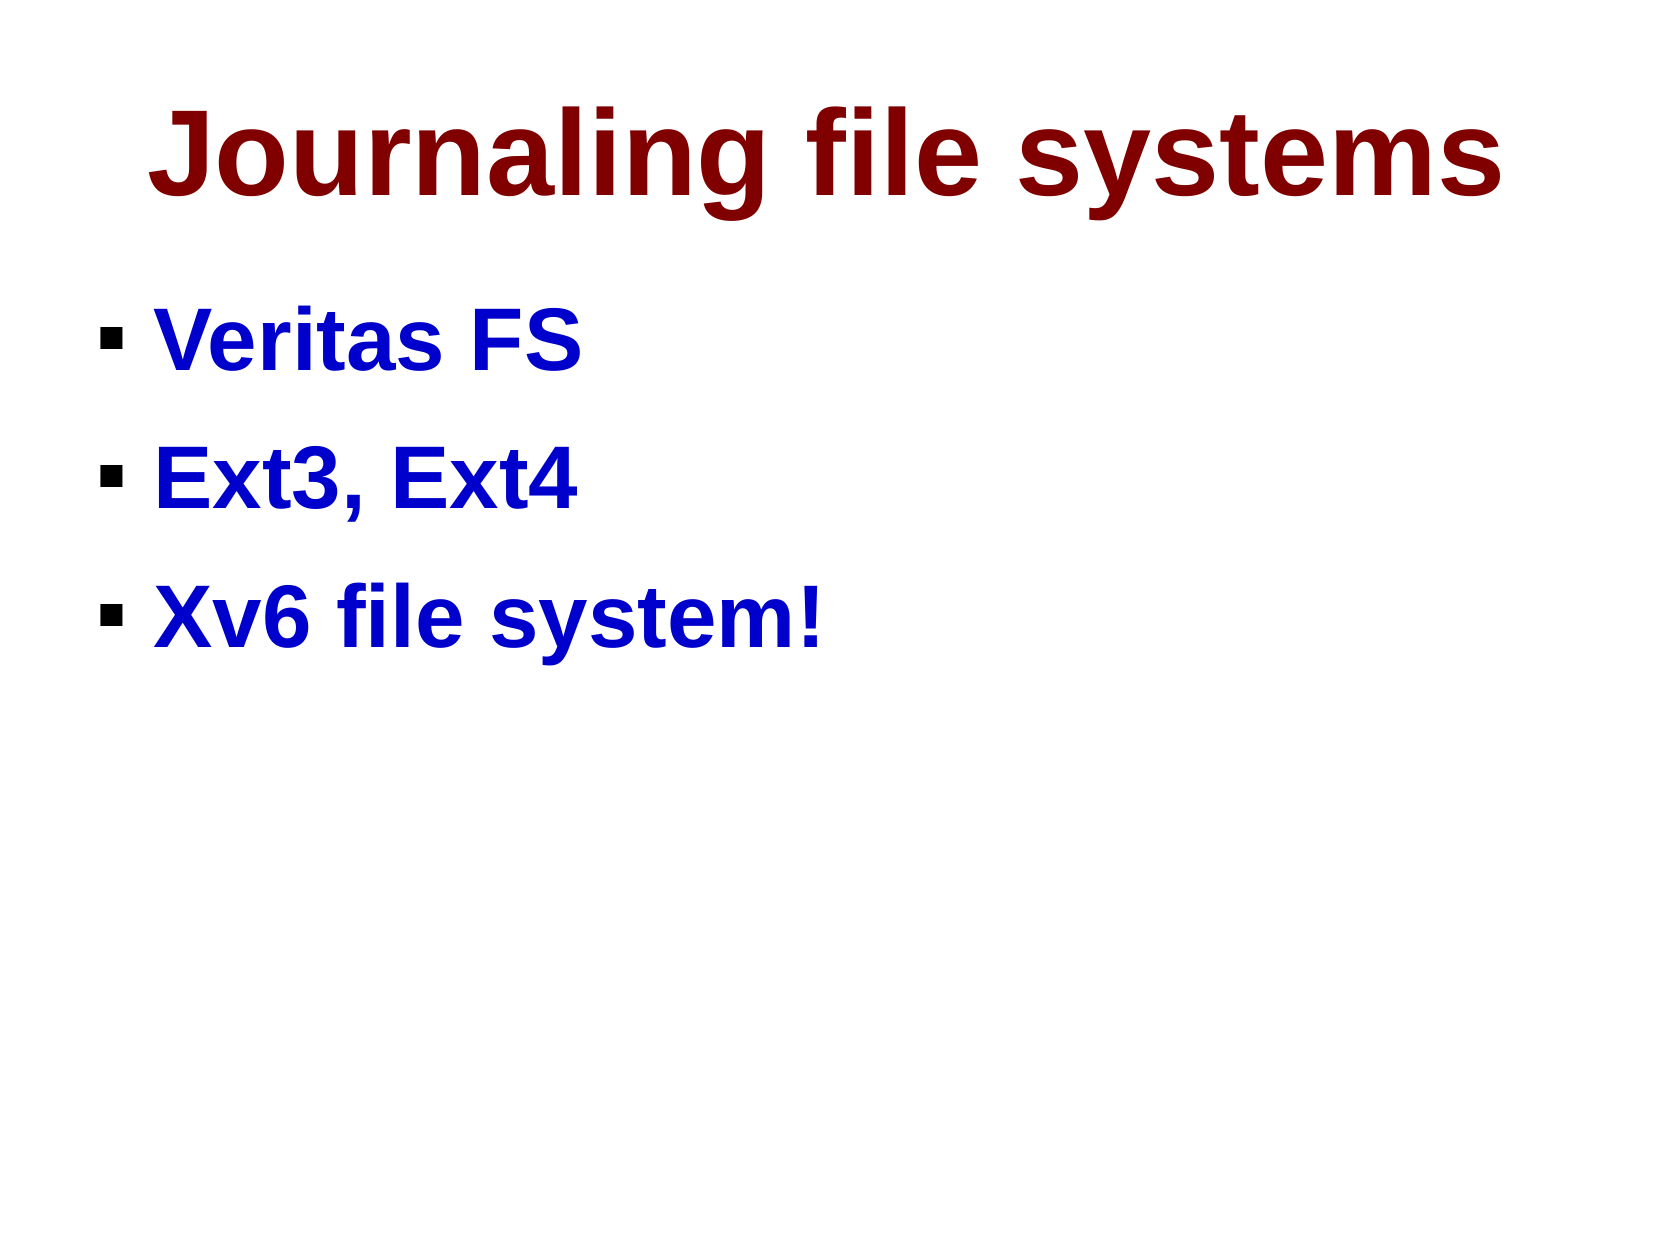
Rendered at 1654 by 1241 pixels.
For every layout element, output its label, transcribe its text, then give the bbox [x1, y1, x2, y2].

title Journaling file systems [82, 49, 1571, 257]
list Veritas FS Ext3, Ext4 Xv6 file system! [82, 290, 1571, 1010]
